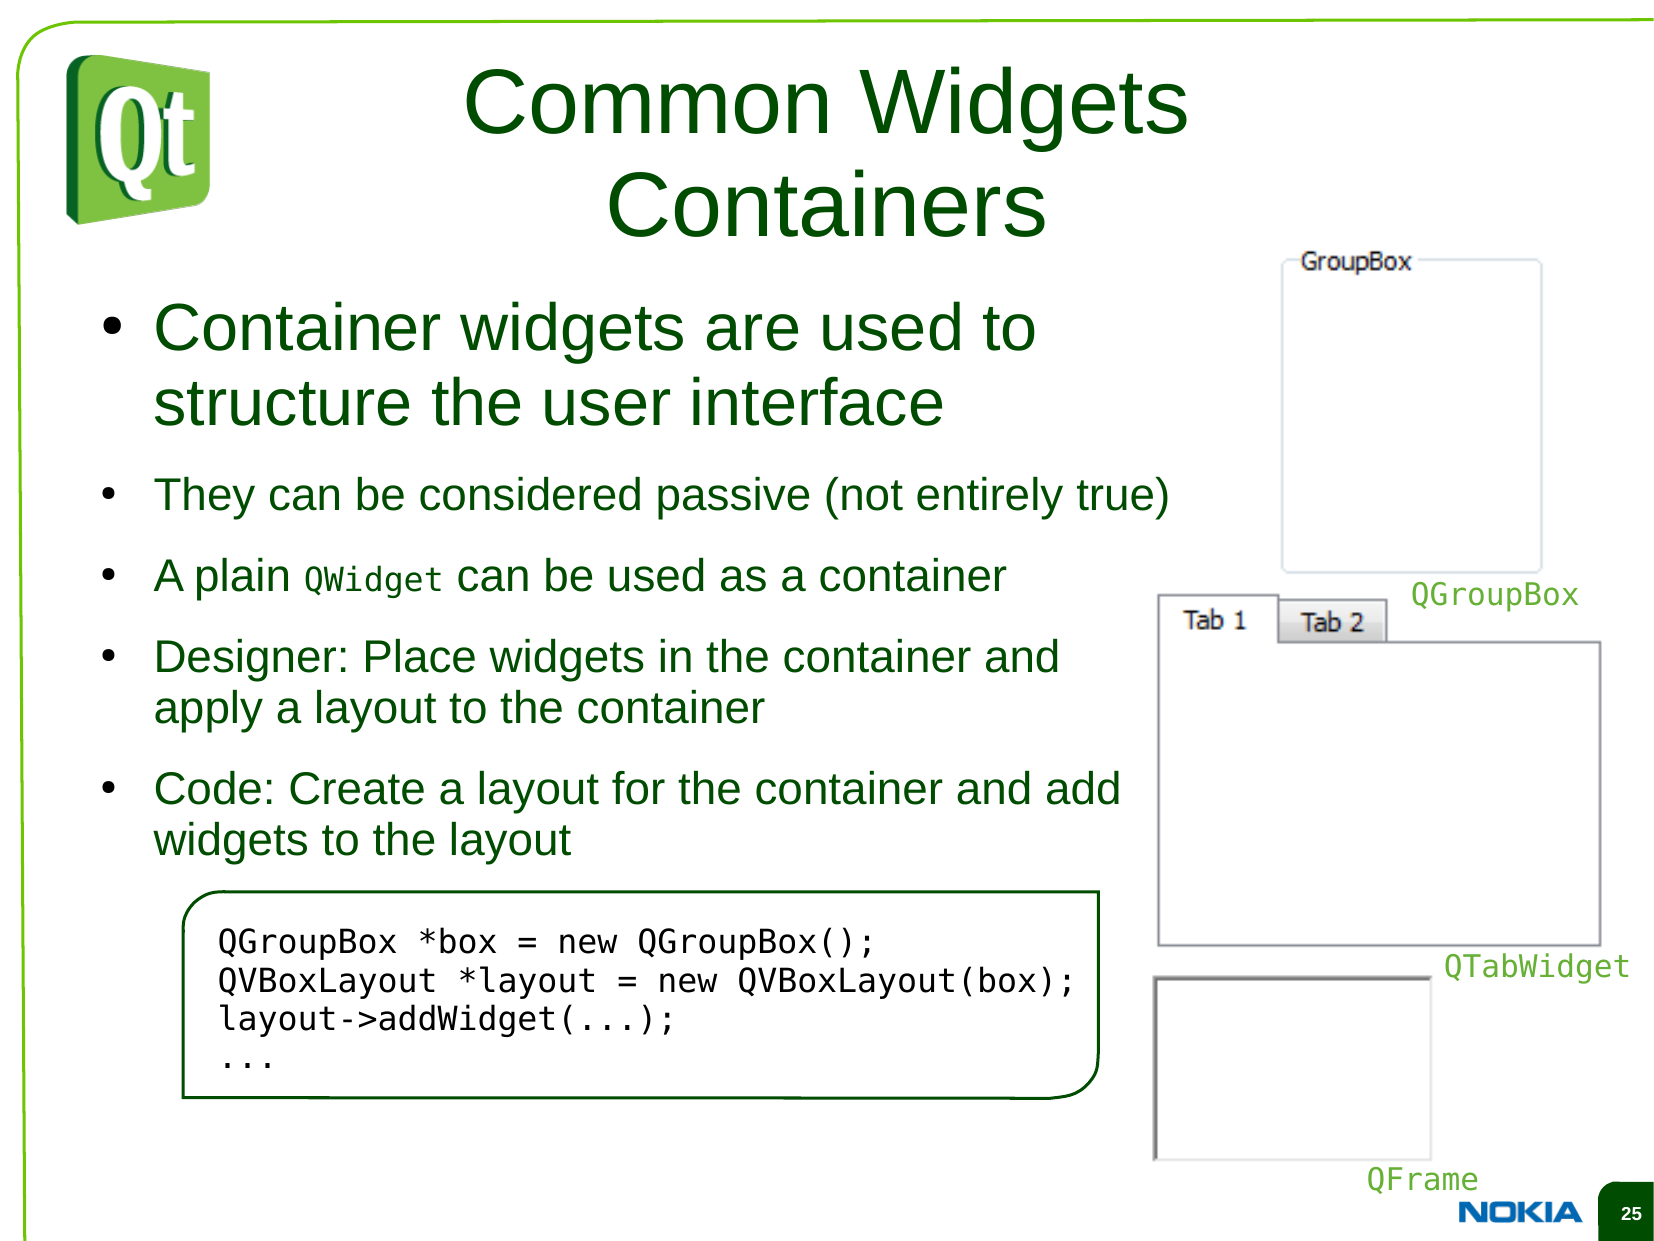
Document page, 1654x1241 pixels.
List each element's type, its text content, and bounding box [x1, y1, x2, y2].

text_box QTabWidget [1429, 941, 1647, 993]
picture [1277, 245, 1548, 579]
text_box QGroupBox *box = new QGroupBox(); QVBoxLayout *layout = new QVBoxLayout(box); layout->addWidget(...); ... [202, 915, 1093, 1085]
text_box QGroupBox [1396, 568, 1595, 621]
list Container widgets are used to structure the user interface They can be considered passive (not entirely true) A plain QWidget can be used as a container Designer: Place widgets in the container and apply a layout to the container Code: Create a layout for the container and add widgets to the layout [82, 290, 1182, 1094]
picture [1459, 1201, 1583, 1223]
text_box QFrame [1351, 1154, 1495, 1206]
picture [66, 55, 82, 225]
picture [1151, 590, 1609, 952]
picture [1151, 974, 1435, 1164]
list Container widgets are used to structure the user interface They can be considered passive (not entirely true) A plain QWidget can be used as a container Designer: Place widgets in the container and apply a layout to the container Code: Create a layout for the container and add widgets to the layout [185, 894, 1096, 1094]
title Common Widgets Containers [82, 50, 1571, 256]
